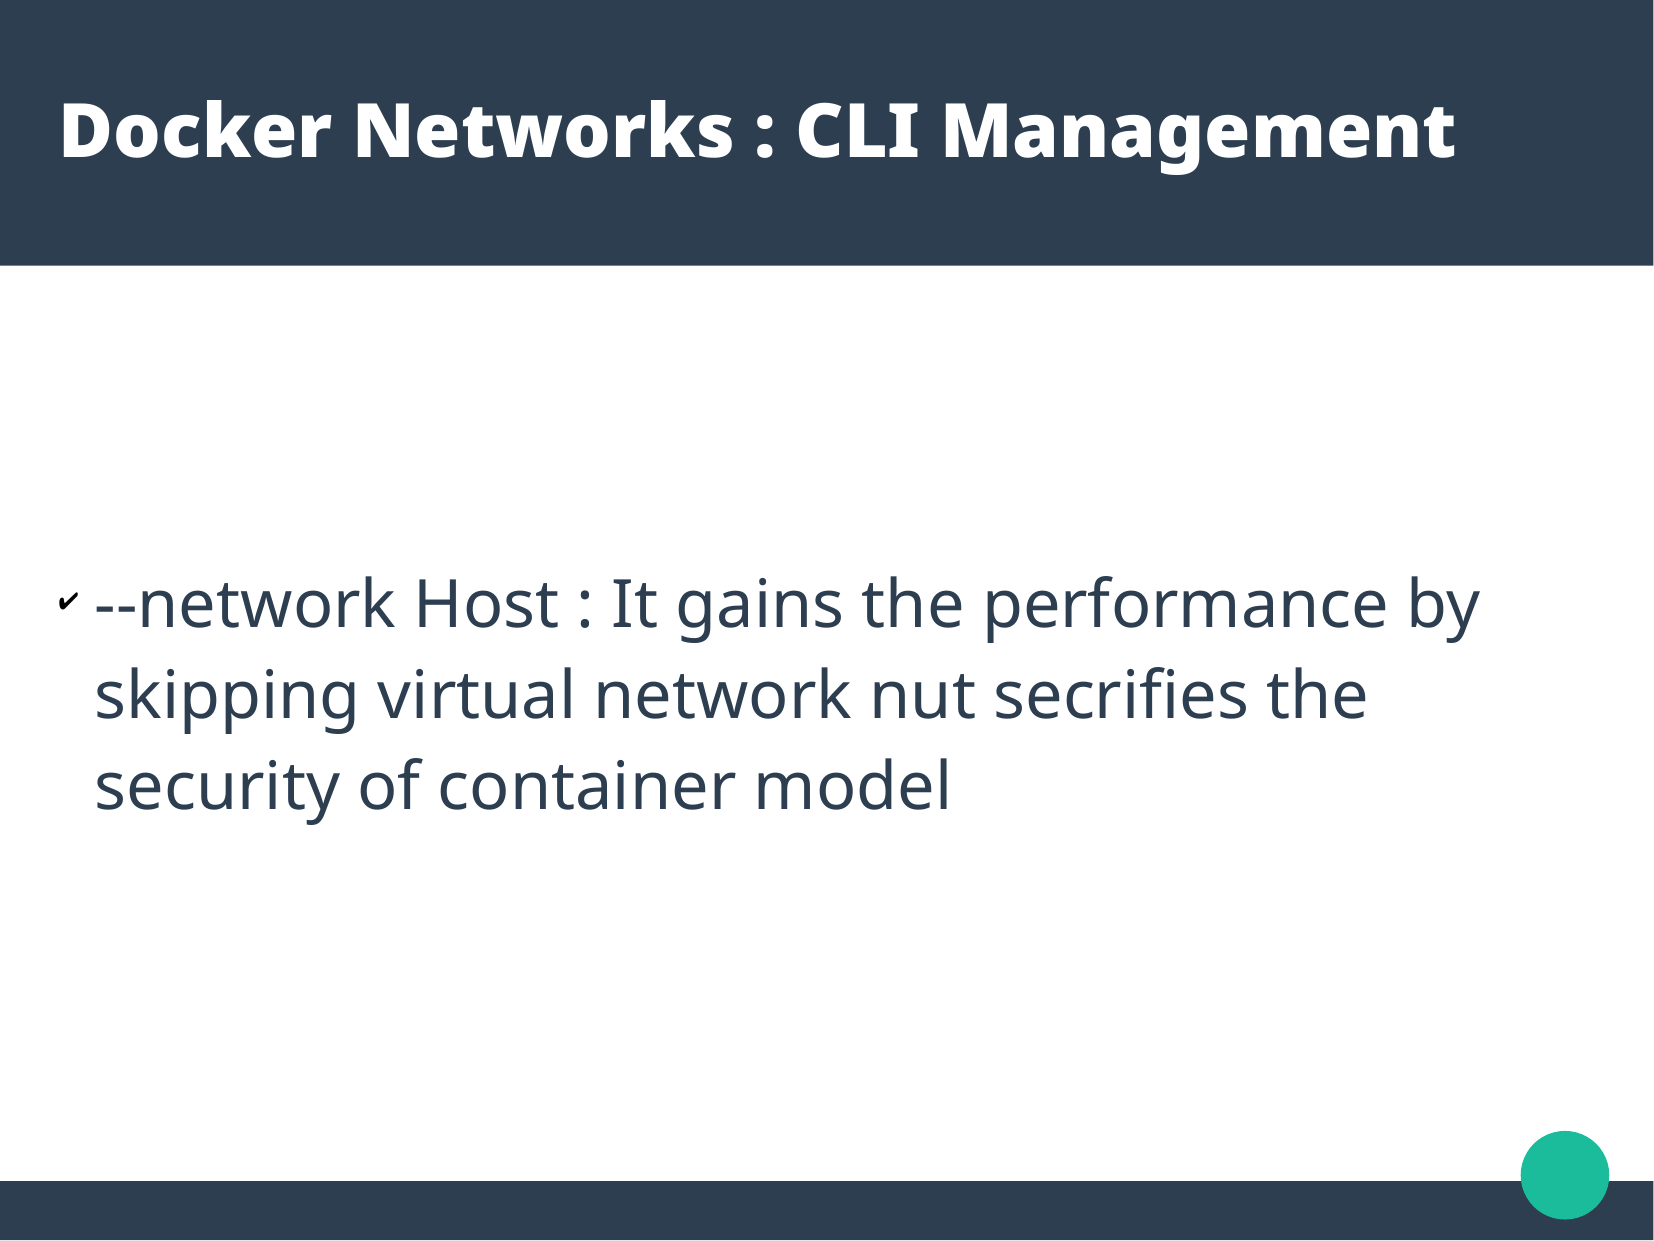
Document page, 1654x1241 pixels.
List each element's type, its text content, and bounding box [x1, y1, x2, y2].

title Docker Networks : CLI Management [59, 40, 1595, 216]
subtitle --network Host : It gains the performance by skipping virtual network nut secrifies the security of container model [59, 291, 1595, 1186]
